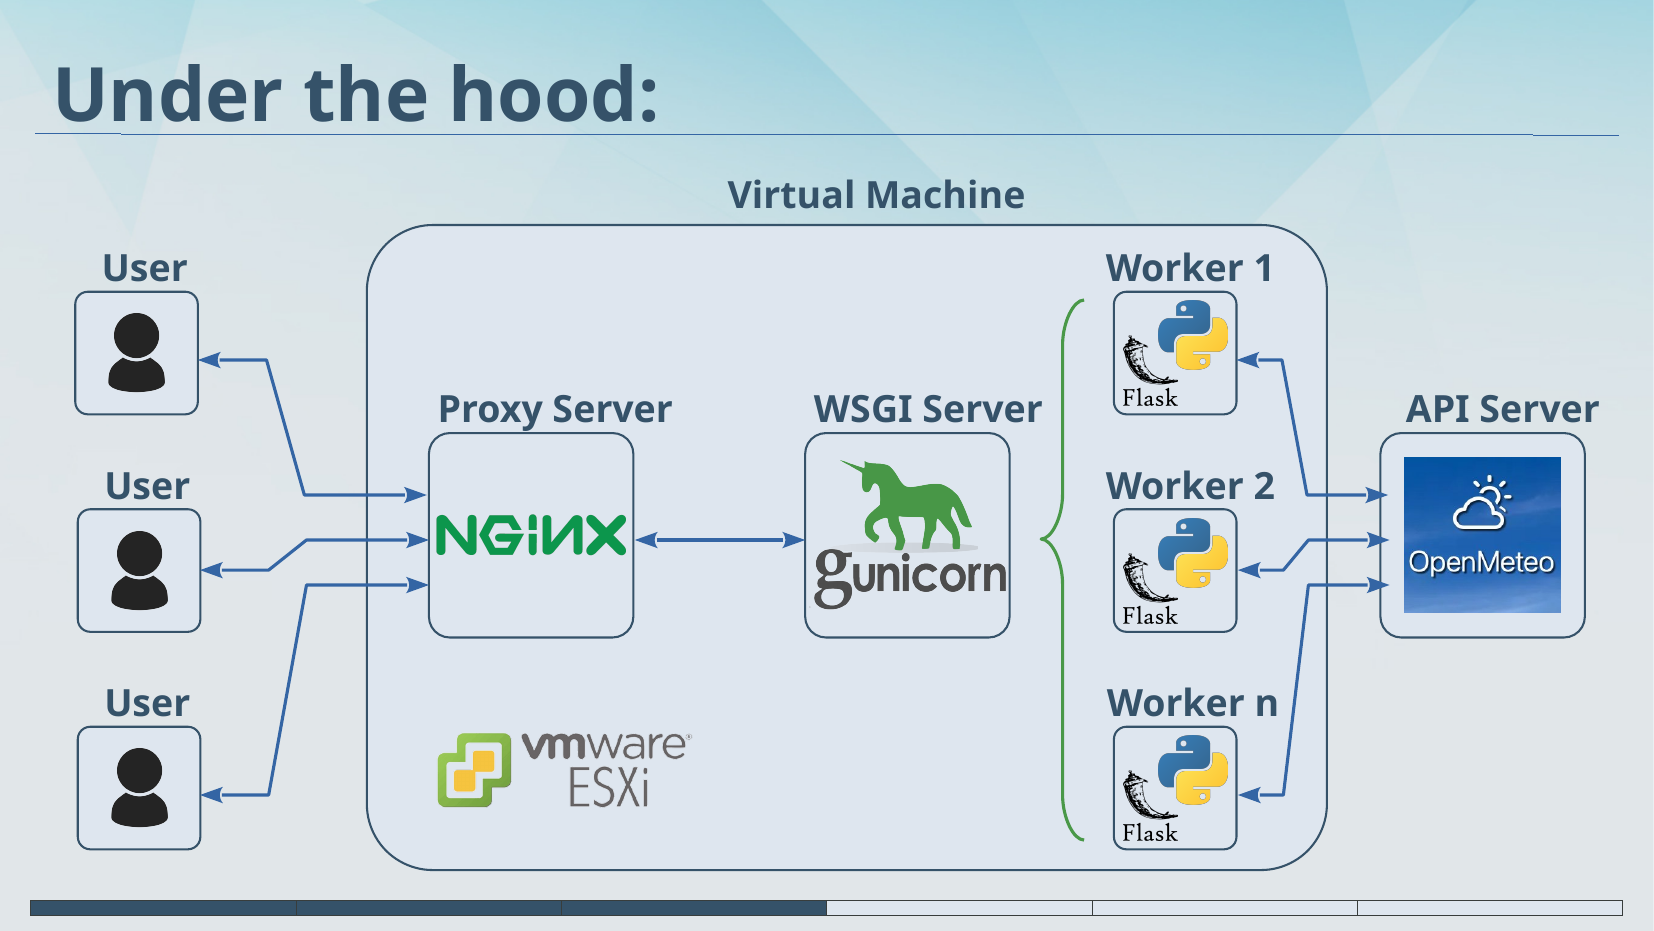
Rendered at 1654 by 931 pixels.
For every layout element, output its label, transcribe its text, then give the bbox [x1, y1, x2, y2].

text_box [77, 726, 201, 850]
text_box [366, 225, 1327, 871]
text_box [75, 291, 198, 415]
text_box [1380, 434, 1585, 638]
text_box Proxy Server [422, 375, 640, 434]
text_box WSGI Server [799, 375, 1023, 434]
picture [0, 0, 1654, 931]
text_box Virtual Machine [712, 165, 966, 223]
text_box Worker 2 [1091, 451, 1260, 510]
text_box Under the hood: [37, 33, 561, 134]
text_box User [86, 234, 187, 293]
text_box Worker n [1092, 669, 1259, 728]
text_box [77, 509, 201, 632]
text_box Worker 1 [1091, 234, 1260, 293]
text_box User [89, 669, 189, 728]
text_box [30, 900, 1623, 916]
text_box API Server [1391, 375, 1575, 434]
text_box User [89, 451, 189, 510]
